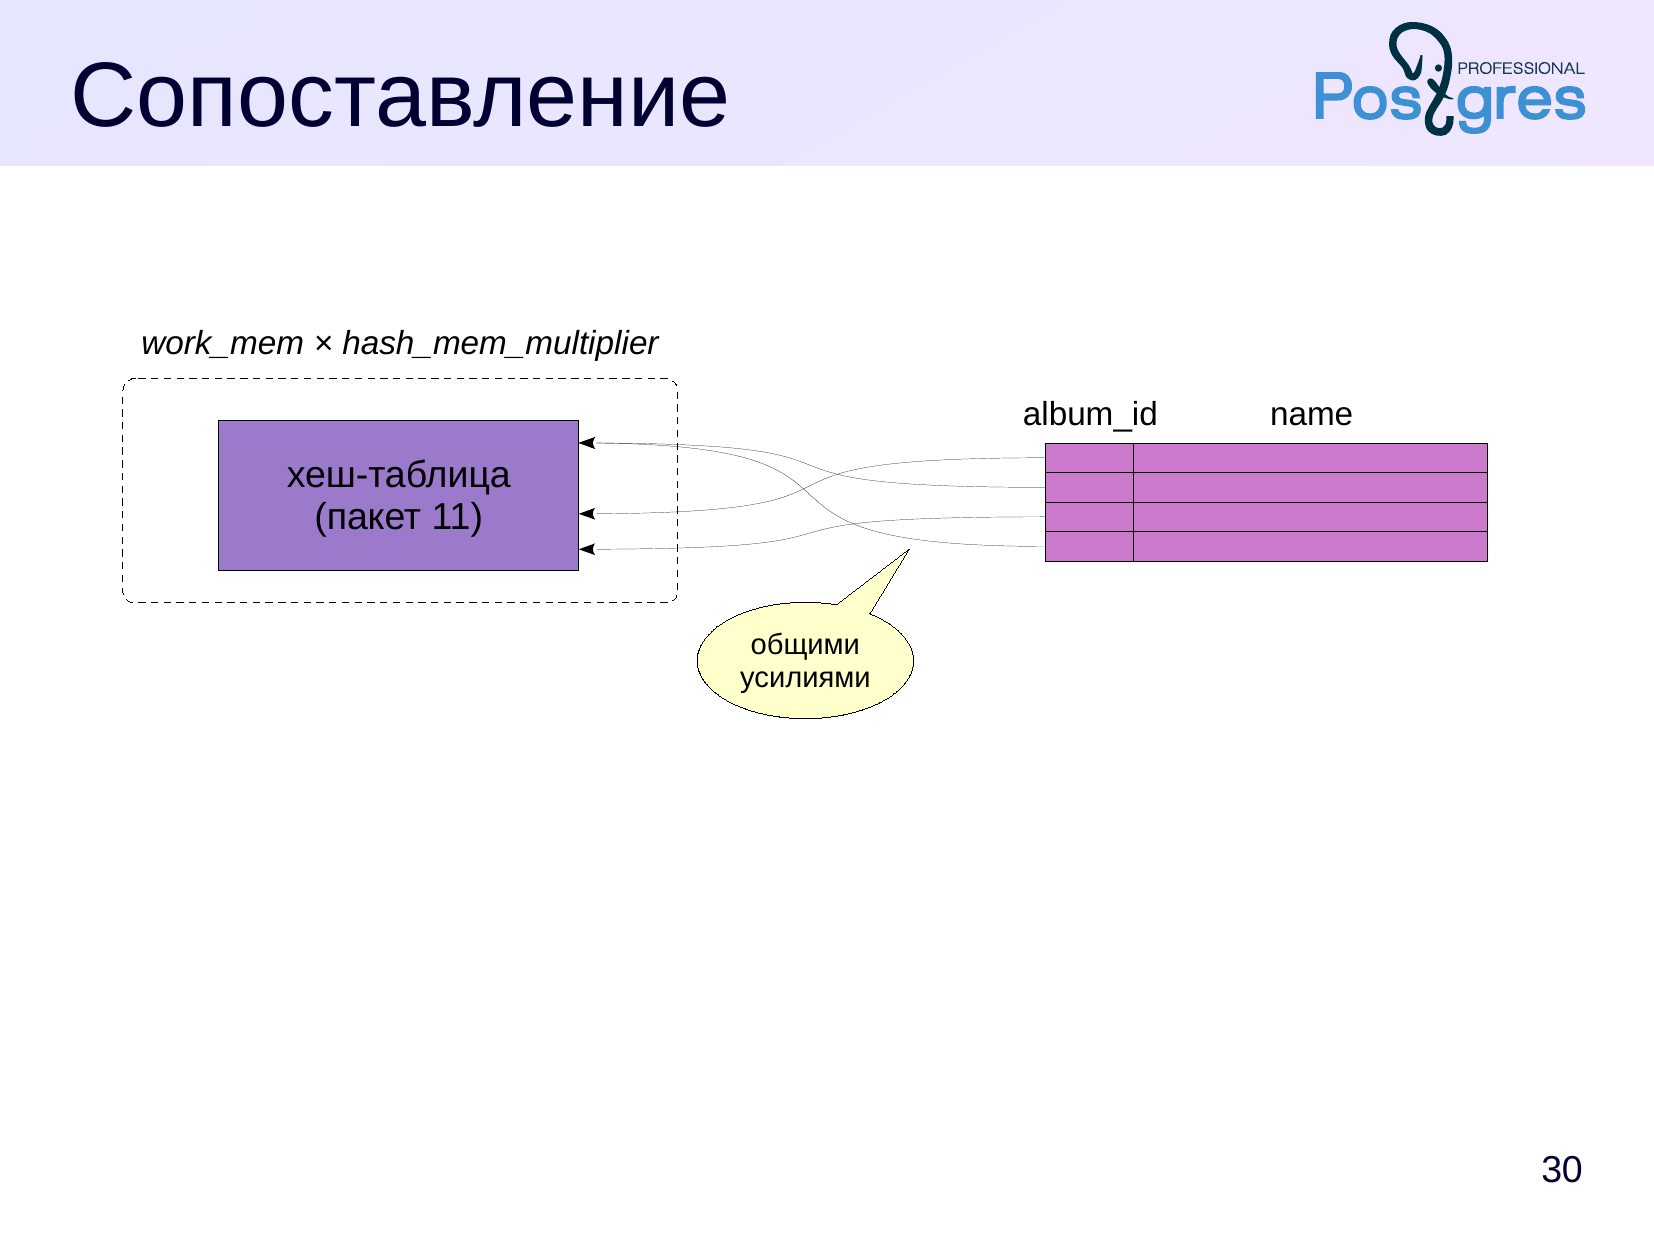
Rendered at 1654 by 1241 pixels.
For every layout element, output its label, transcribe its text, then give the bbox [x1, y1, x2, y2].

text_box [122, 378, 678, 603]
text_box хеш-таблица (пакет 11) [218, 420, 579, 571]
text_box work_mem × hash_mem_multiplier [122, 317, 678, 370]
text_box общими усилиями [697, 549, 914, 719]
title Сопоставление [70, 43, 1261, 151]
text_box album_id [1046, 383, 1135, 443]
text_box name [1135, 383, 1490, 444]
text_box [1045, 443, 1488, 562]
